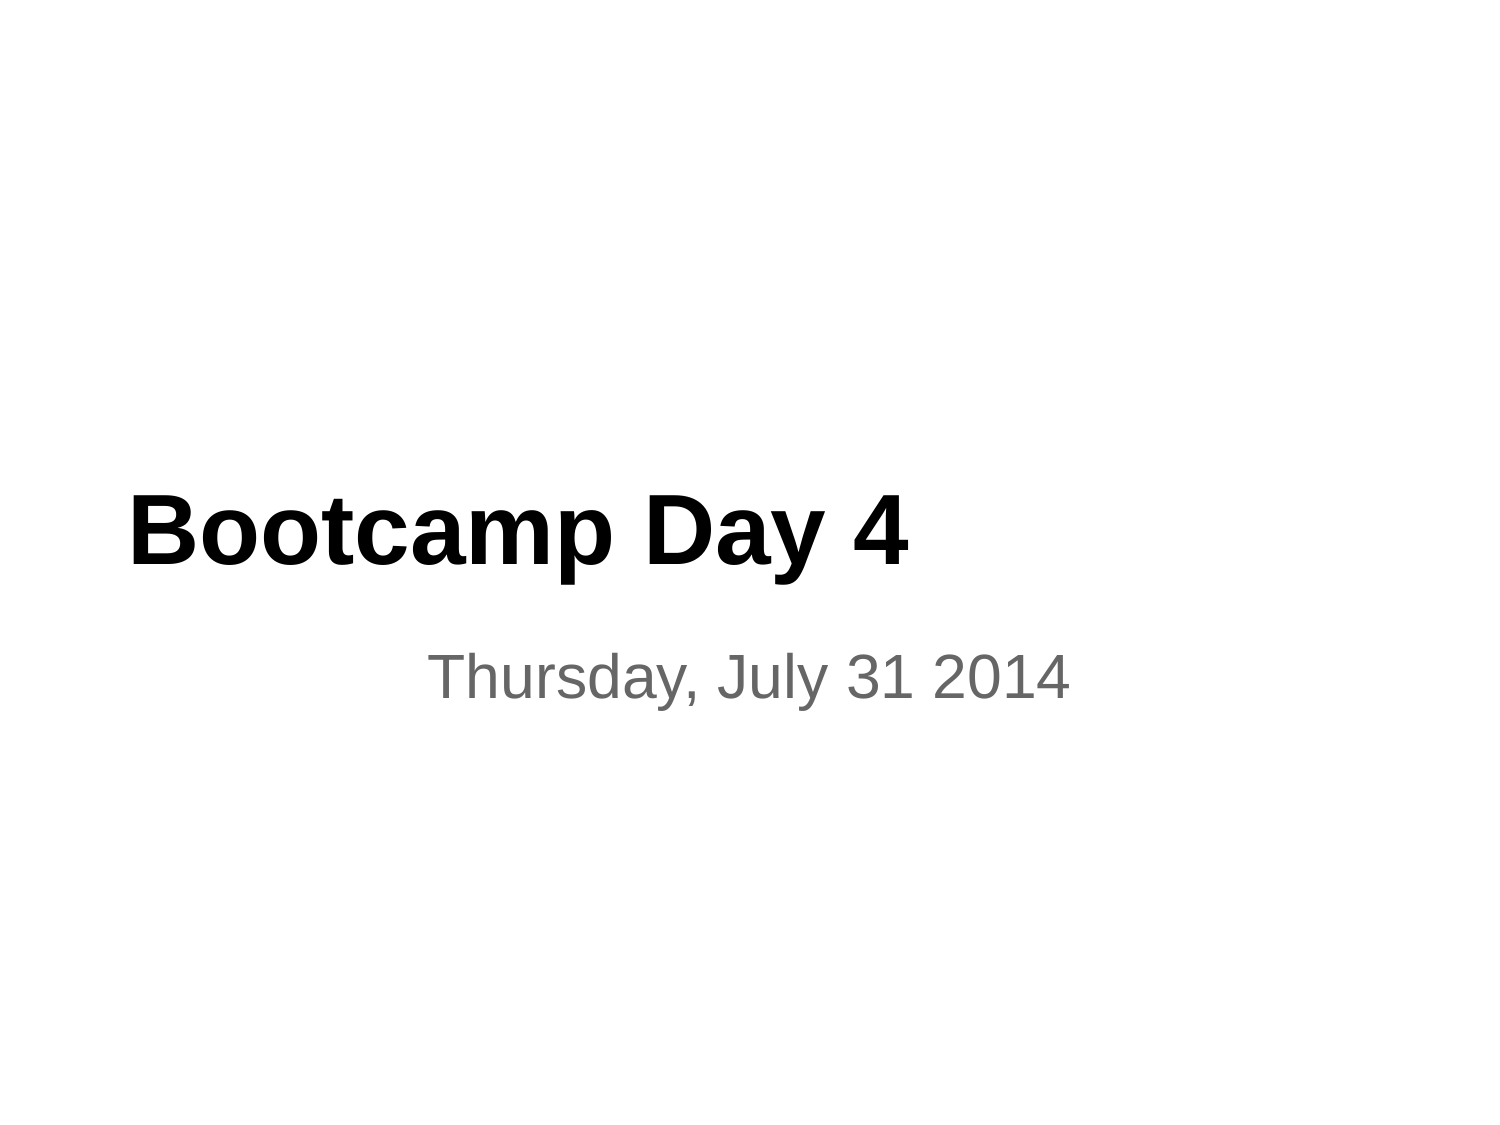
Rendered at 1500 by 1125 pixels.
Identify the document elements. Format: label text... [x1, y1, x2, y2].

text_box Bootcamp Day 4 [112, 346, 1388, 600]
text_box Thursday, July 31 2014 [112, 621, 1388, 793]
